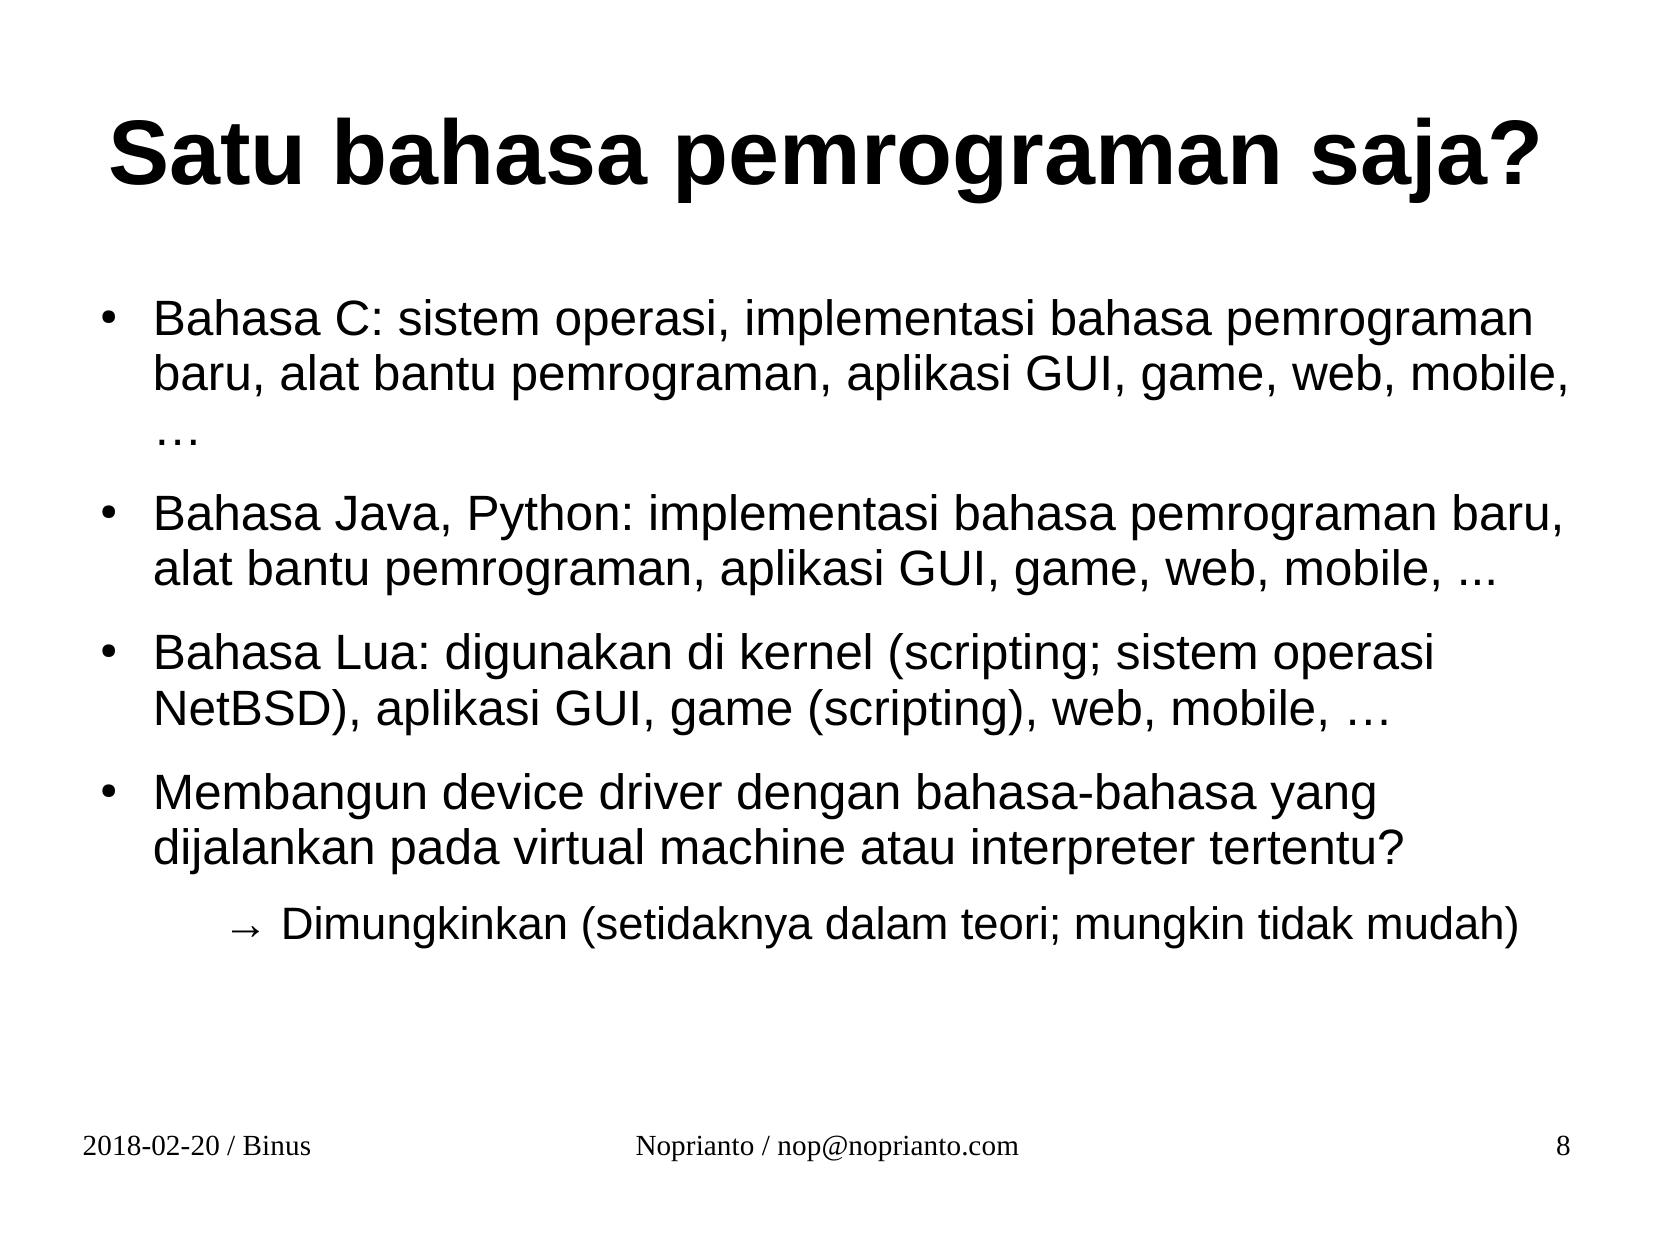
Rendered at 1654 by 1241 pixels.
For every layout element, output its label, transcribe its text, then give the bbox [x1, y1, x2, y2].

list Bahasa C: sistem operasi, implementasi bahasa pemrograman baru, alat bantu pemrograman, aplikasi GUI, game, web, mobile, … Bahasa Java, Python: implementasi bahasa pemrograman baru, alat bantu pemrograman, aplikasi GUI, game, web, mobile, ... Bahasa Lua: digunakan di kernel (scripting; sistem operasi NetBSD), aplikasi GUI, game (scripting), web, mobile, … Membangun device driver dengan bahasa-bahasa yang dijalankan pada virtual machine atau interpreter tertentu? → Dimungkinkan (setidaknya dalam teori; mungkin tidak mudah) [82, 290, 1571, 1010]
title Satu bahasa pemrograman saja? [82, 49, 1571, 257]
